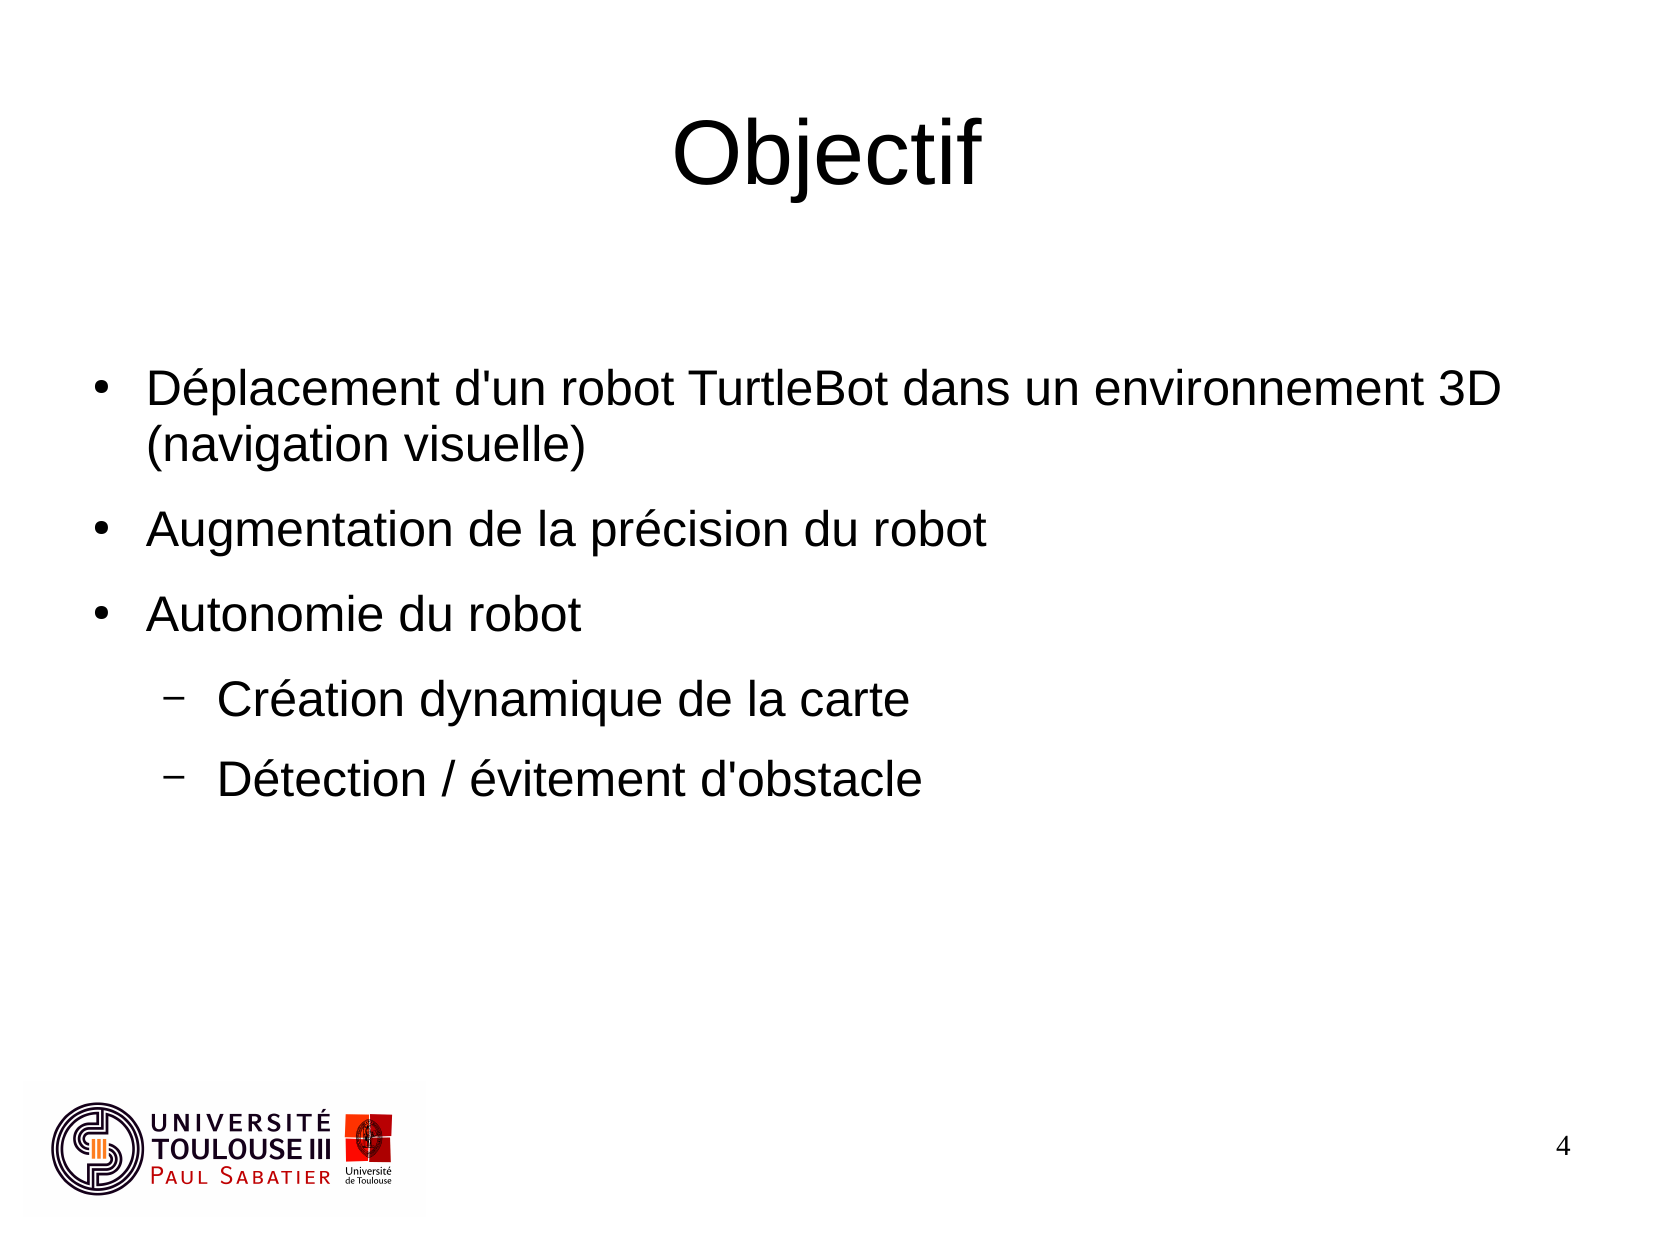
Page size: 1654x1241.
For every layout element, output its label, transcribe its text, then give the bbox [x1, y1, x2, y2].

title Objectif [82, 49, 1571, 257]
list Déplacement d'un robot TurtleBot dans un environnement 3D (navigation visuelle) Augmentation de la précision du robot Autonomie du robot Création dynamique de la carte Détection / évitement d'obstacle [75, 360, 1516, 957]
picture [23, 1081, 426, 1217]
